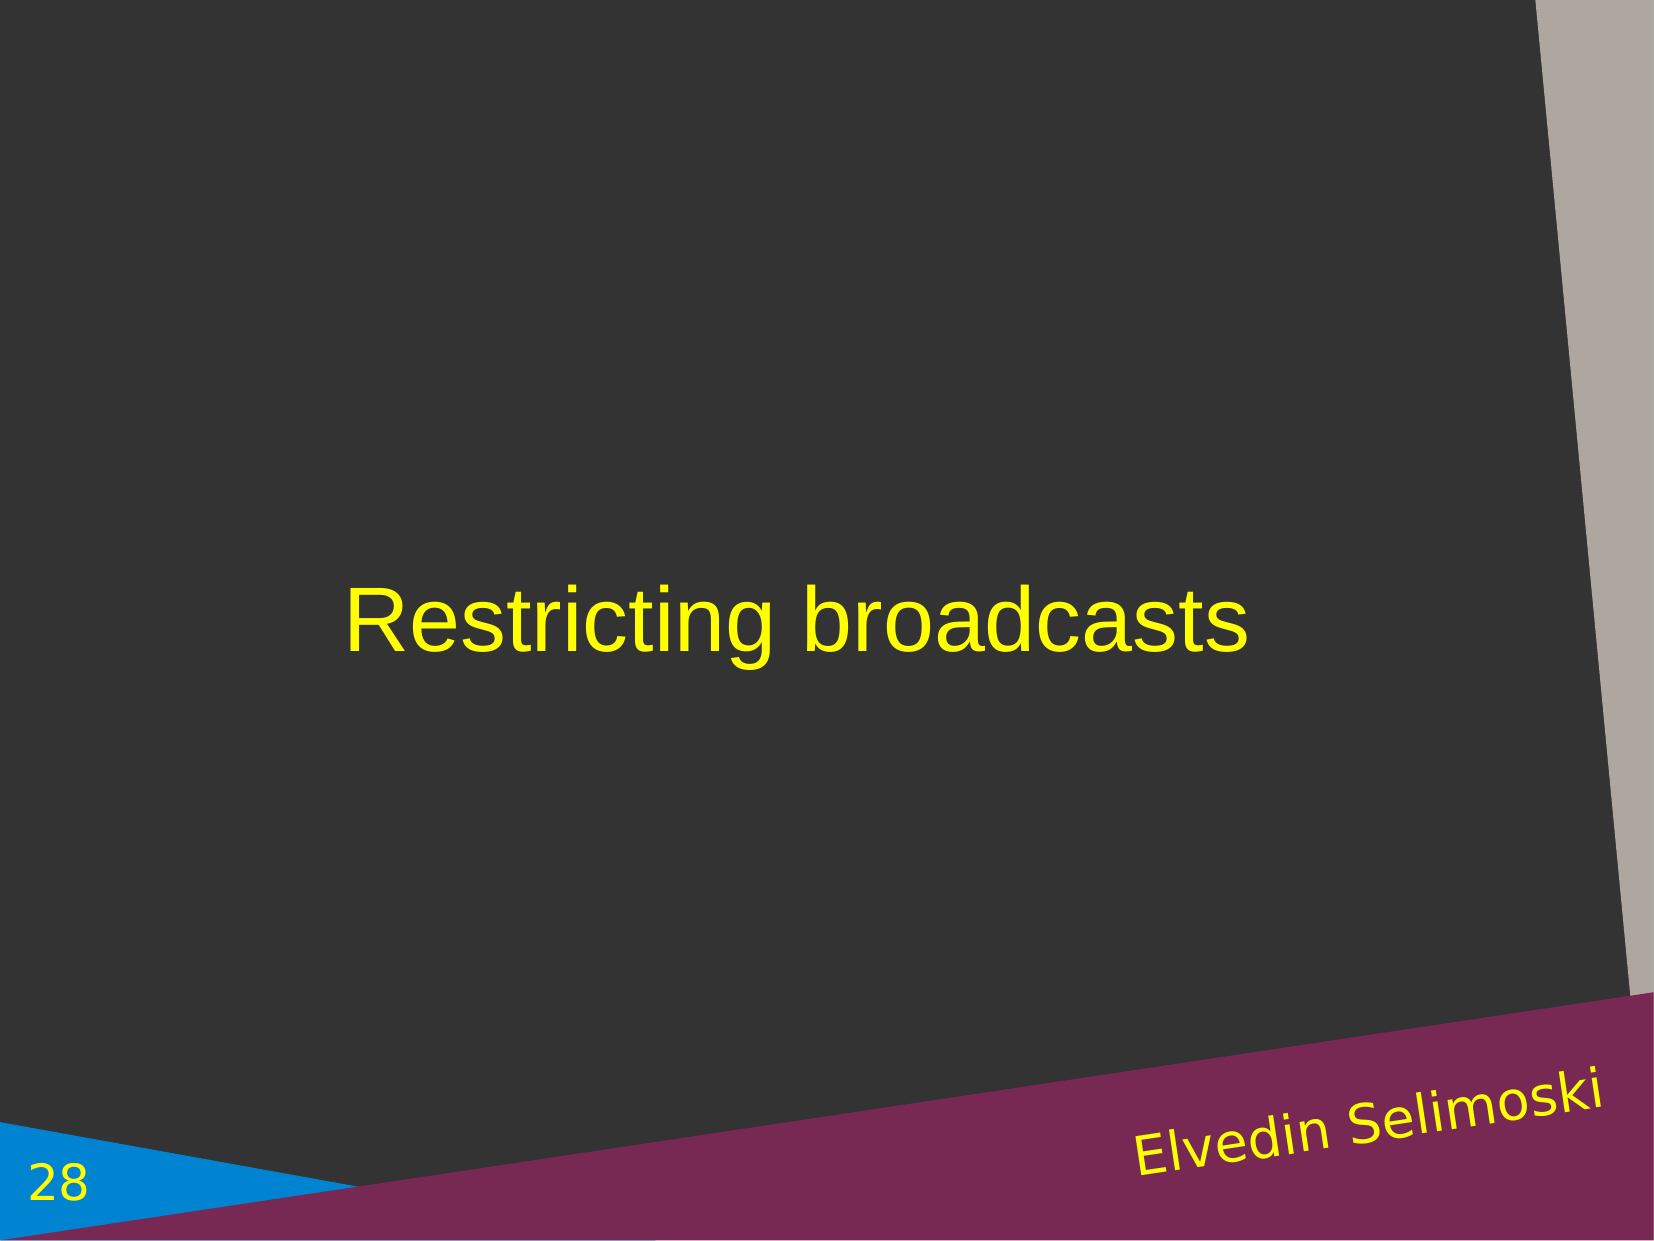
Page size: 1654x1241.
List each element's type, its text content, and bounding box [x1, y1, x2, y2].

title Restricting broadcasts [53, 407, 1542, 833]
text_box Elvedin Selimoski [1052, 1015, 1629, 1239]
